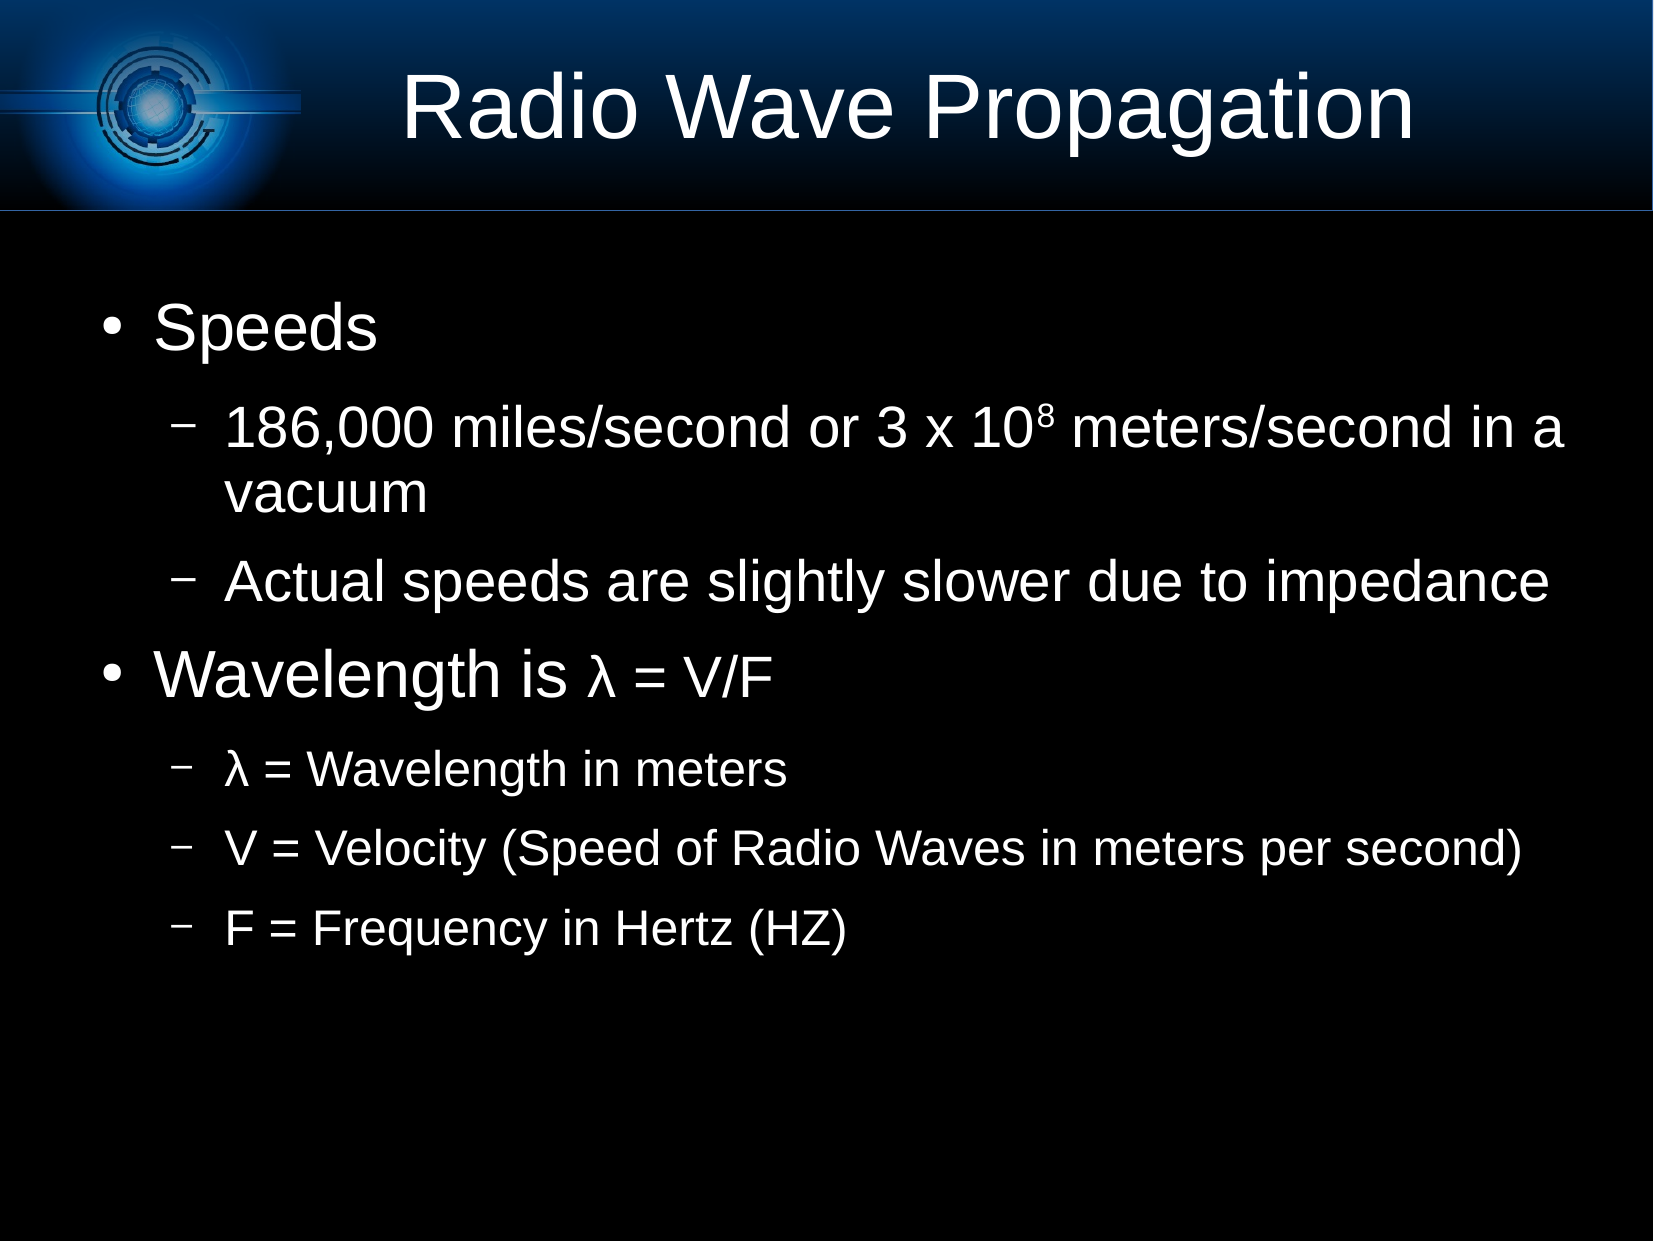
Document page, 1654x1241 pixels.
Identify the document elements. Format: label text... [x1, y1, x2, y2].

list Speeds 186,000 miles/second or 3 x 108 meters/second in a vacuum Actual speeds are slightly slower due to impedance Wavelength is λ = V/F λ = Wavelength in meters V = Velocity (Speed of Radio Waves in meters per second) F = Frequency in Hertz (HZ) [82, 290, 1571, 1010]
picture [0, 87, 165, 210]
title Radio Wave Propagation [165, 2, 1653, 211]
